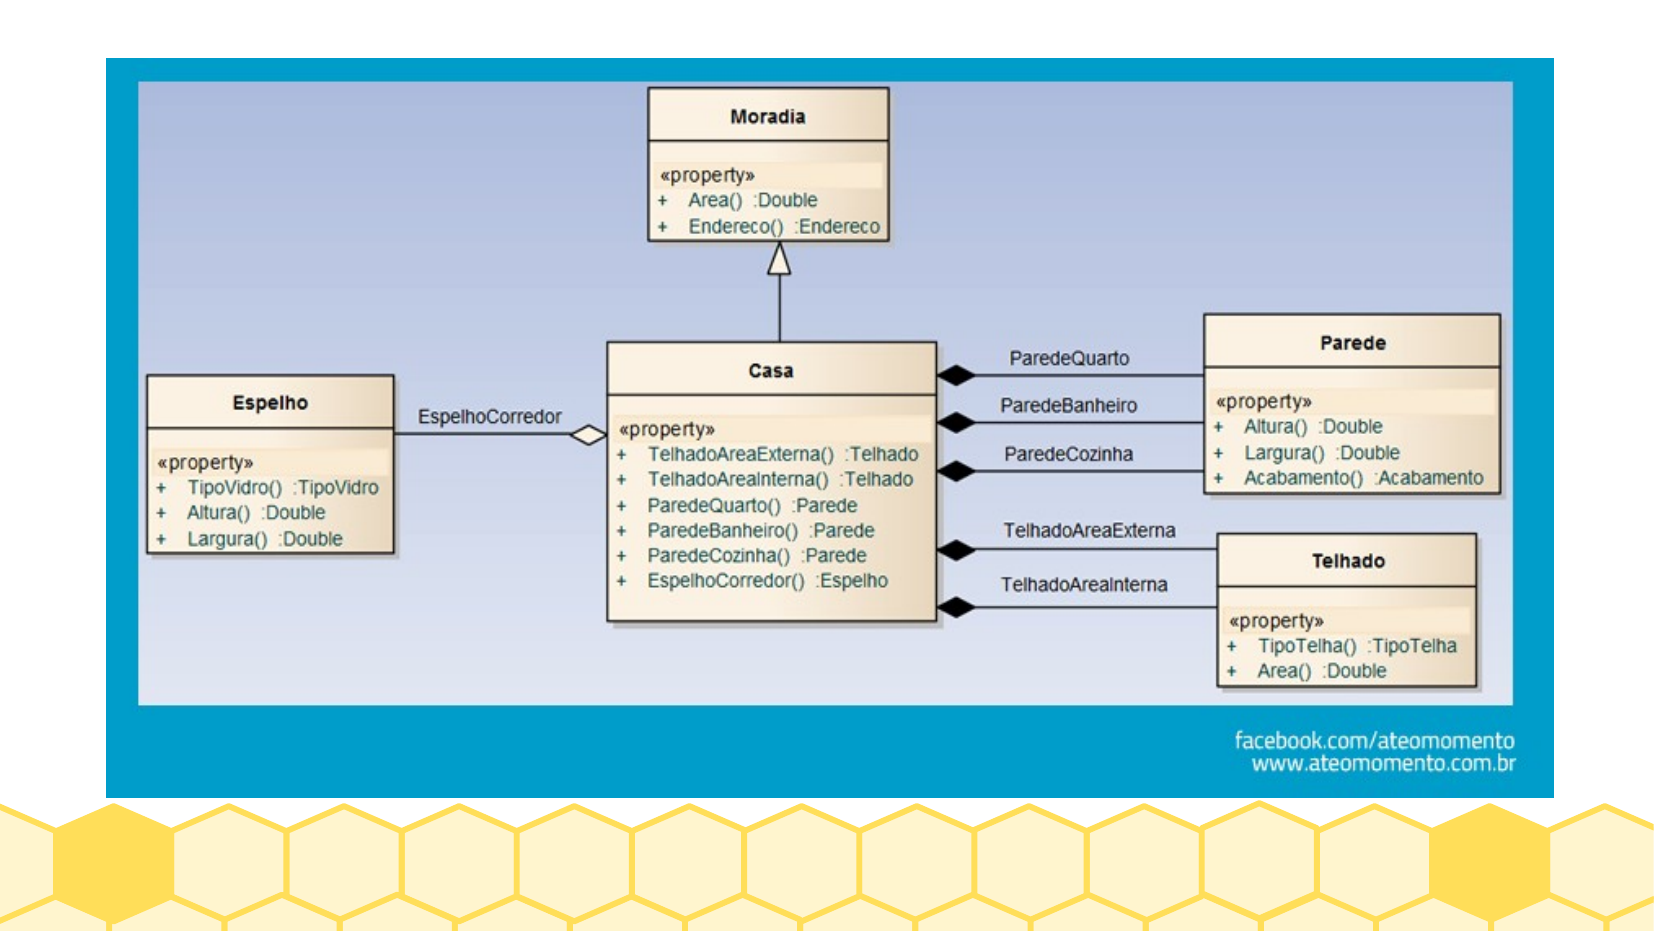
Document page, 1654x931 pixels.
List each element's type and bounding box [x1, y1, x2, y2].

picture [137, 81, 1514, 707]
picture [1234, 730, 1516, 773]
